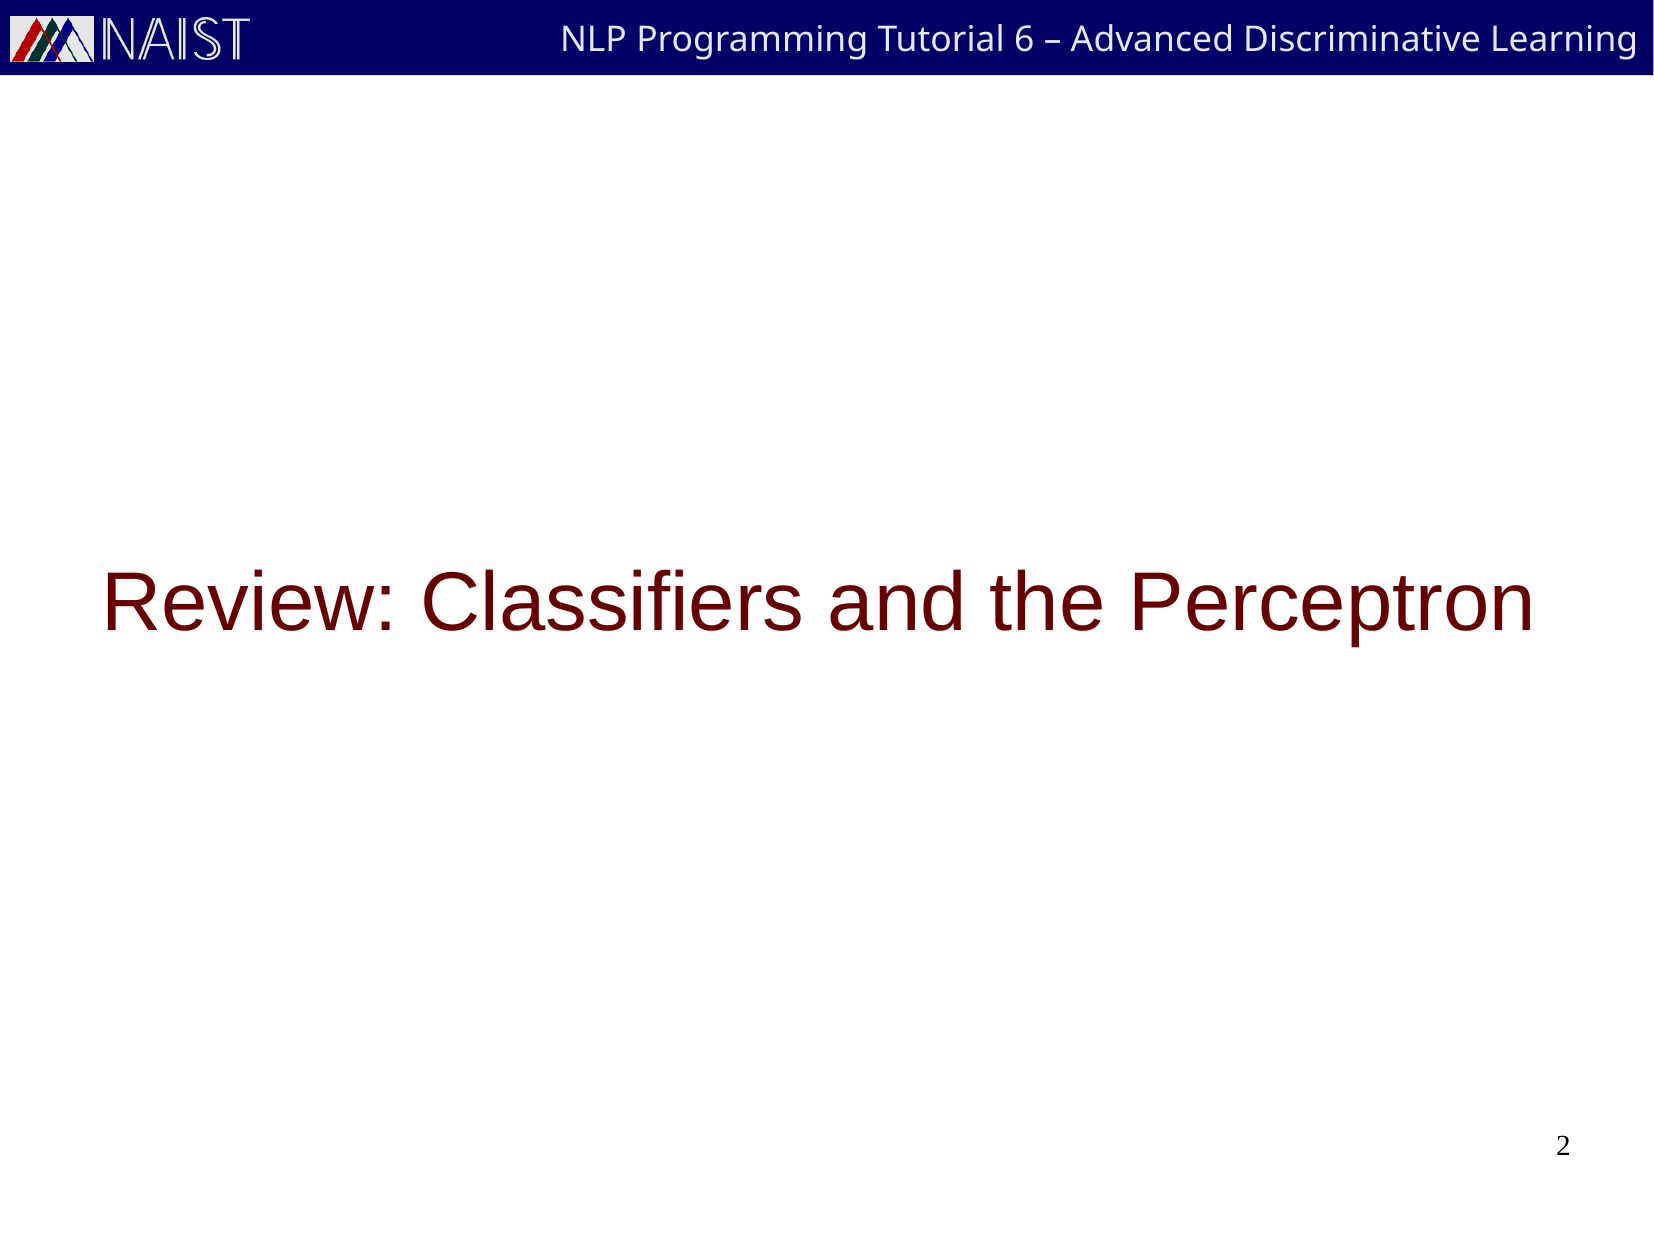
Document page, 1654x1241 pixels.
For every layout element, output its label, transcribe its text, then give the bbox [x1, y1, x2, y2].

picture [102, 17, 251, 60]
picture [10, 16, 94, 62]
title Review: Classifiers and the Perceptron [75, 506, 1564, 698]
